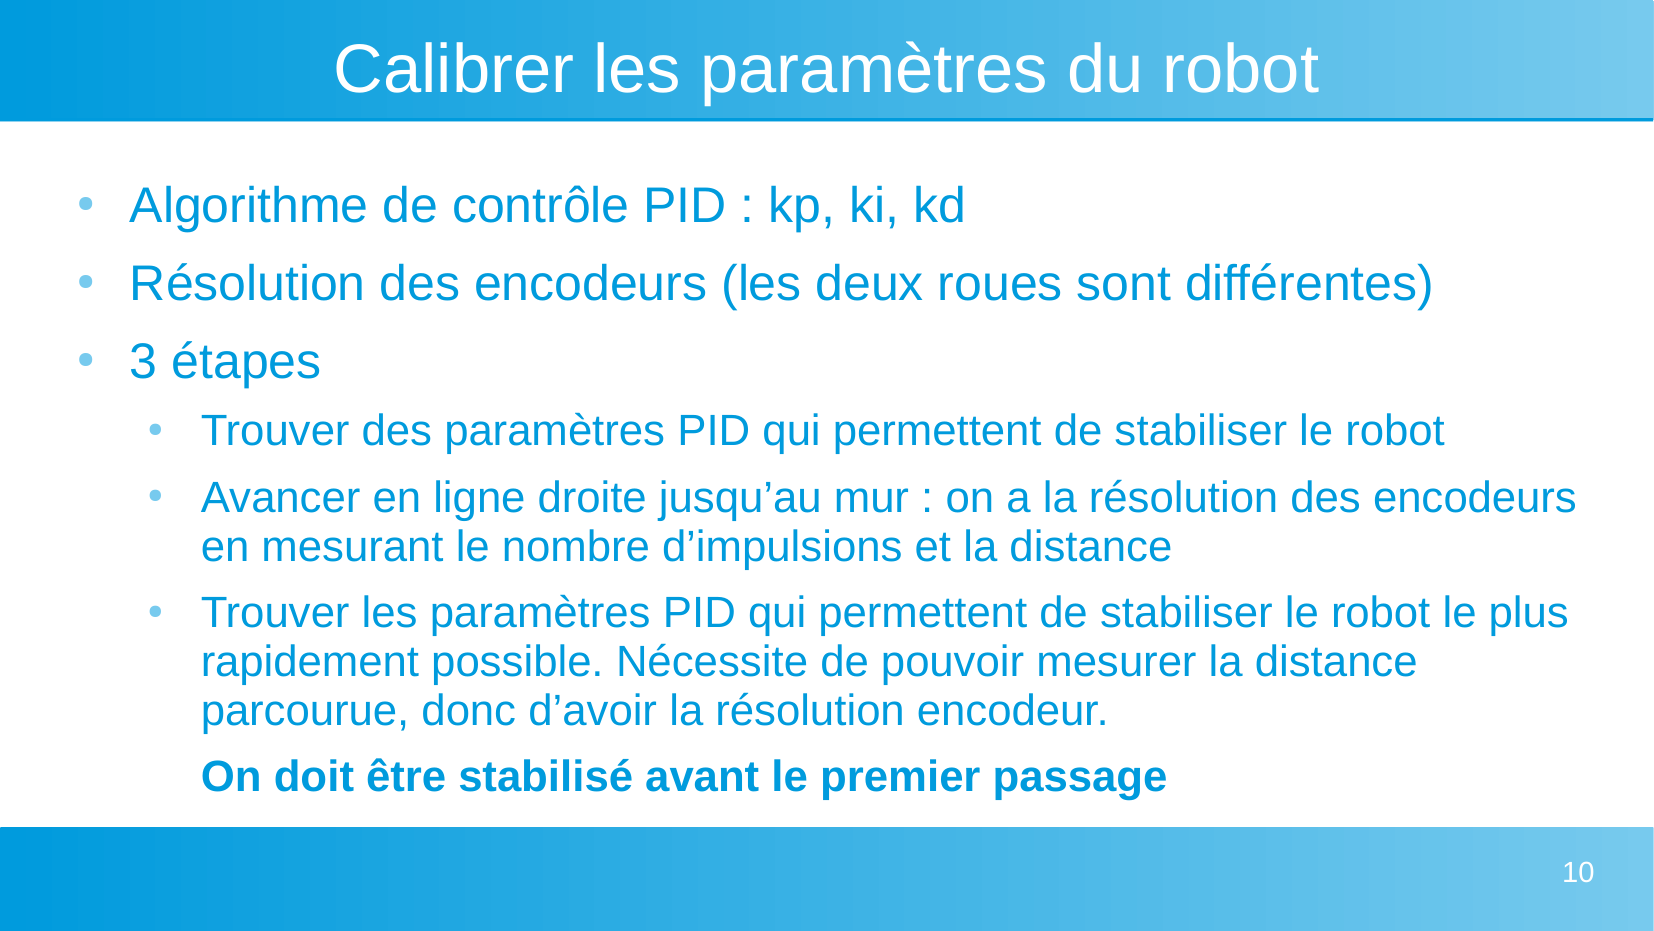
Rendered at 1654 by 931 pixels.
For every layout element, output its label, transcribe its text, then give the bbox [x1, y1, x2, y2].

list Algorithme de contrôle PID : kp, ki, kd Résolution des encodeurs (les deux roues sont différentes) 3 étapes Trouver des paramètres PID qui permettent de stabiliser le robot Avancer en ligne droite jusqu’au mur : on a la résolution des encodeurs en mesurant le nombre d’impulsions et la distance Trouver les paramètres PID qui permettent de stabiliser le robot le plus rapidement possible. Nécessite de pouvoir mesurer la distance parcourue, donc d’avoir la résolution encodeur. On doit être stabilisé avant le premier passage [59, 177, 1625, 827]
title Calibrer les paramètres du robot [59, 29, 1595, 108]
